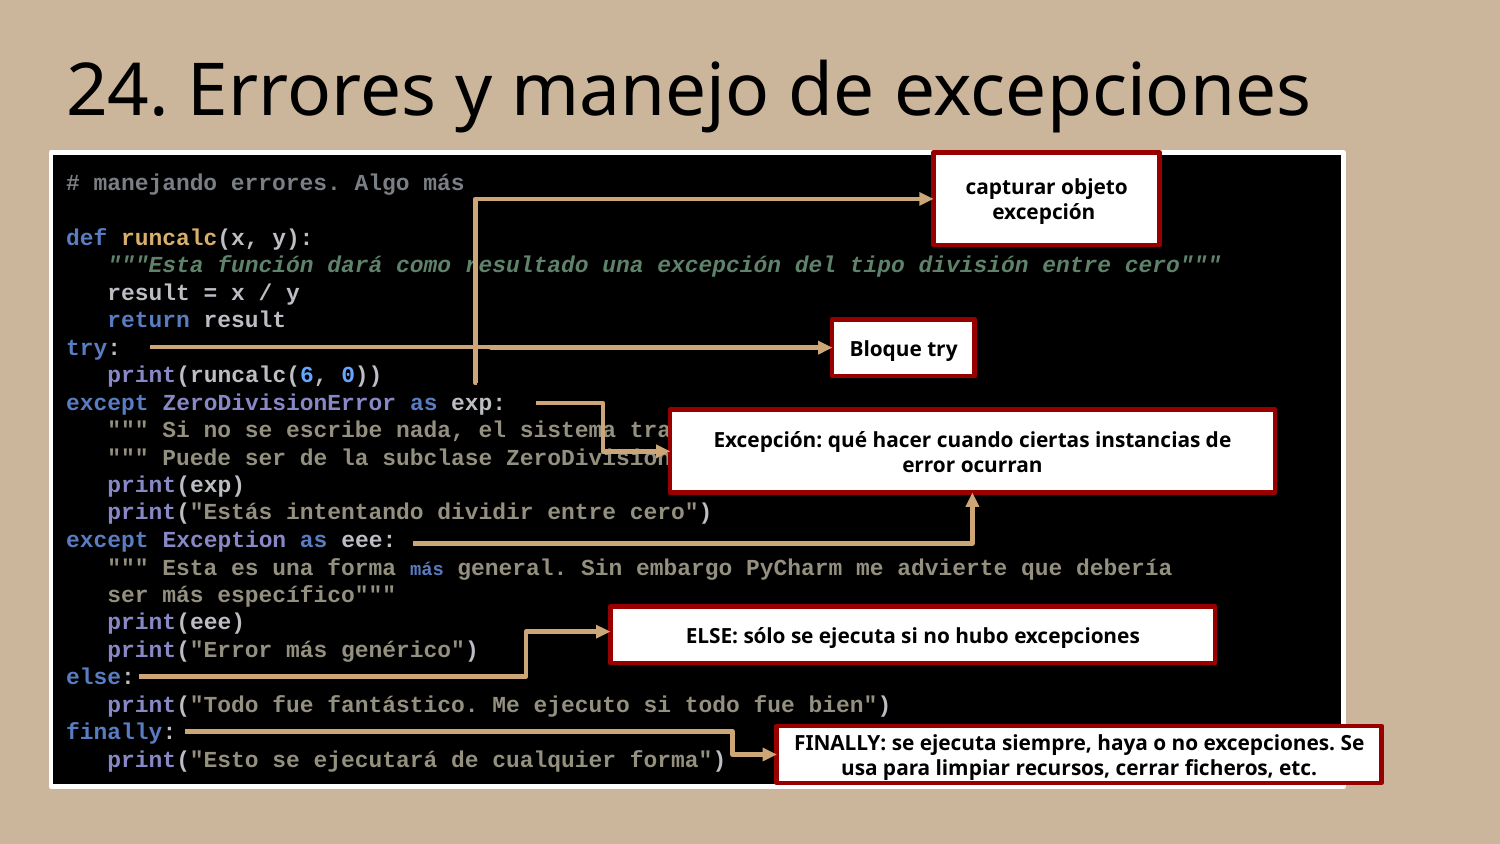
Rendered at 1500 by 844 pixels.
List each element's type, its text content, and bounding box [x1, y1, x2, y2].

text_box Excepción: qué hacer cuando ciertas instancias de error ocurran [670, 409, 1276, 493]
text_box capturar objeto excepción [933, 152, 1160, 246]
title 24. Errores y manejo de excepciones [51, 8, 1449, 146]
text_box FINALLY: se ejecuta siempre, haya o no excepciones. Se usa para limpiar recursos, cerrar ficheros, etc. [776, 726, 1382, 783]
text_box ELSE: sólo se ejecuta si no hubo excepciones [610, 606, 1216, 664]
text_box Bloque try [832, 319, 975, 377]
text_box # manejando errores. Algo más def runcalc(x, y): """Esta función dará como resultado una excepción del tipo división entre cero""" result = x / y return result try: print(runcalc(6, 0)) except ZeroDivisionError as exp: """ Si no se escribe nada, el sistema traza el error de forma estándar""" """ Puede ser de la subclase ZeroDivisionError o...""" print(exp) print("Estás intentando dividir entre cero") except Exception as eee: """ Esta es una forma más general. Sin embargo PyCharm me advierte que debería ser más específico""" print(eee) print("Error más genérico") else: print("Todo fue fantástico. Me ejecuto si todo fue bien") finally: print("Esto se ejecutará de cualquier forma") [51, 152, 1344, 787]
